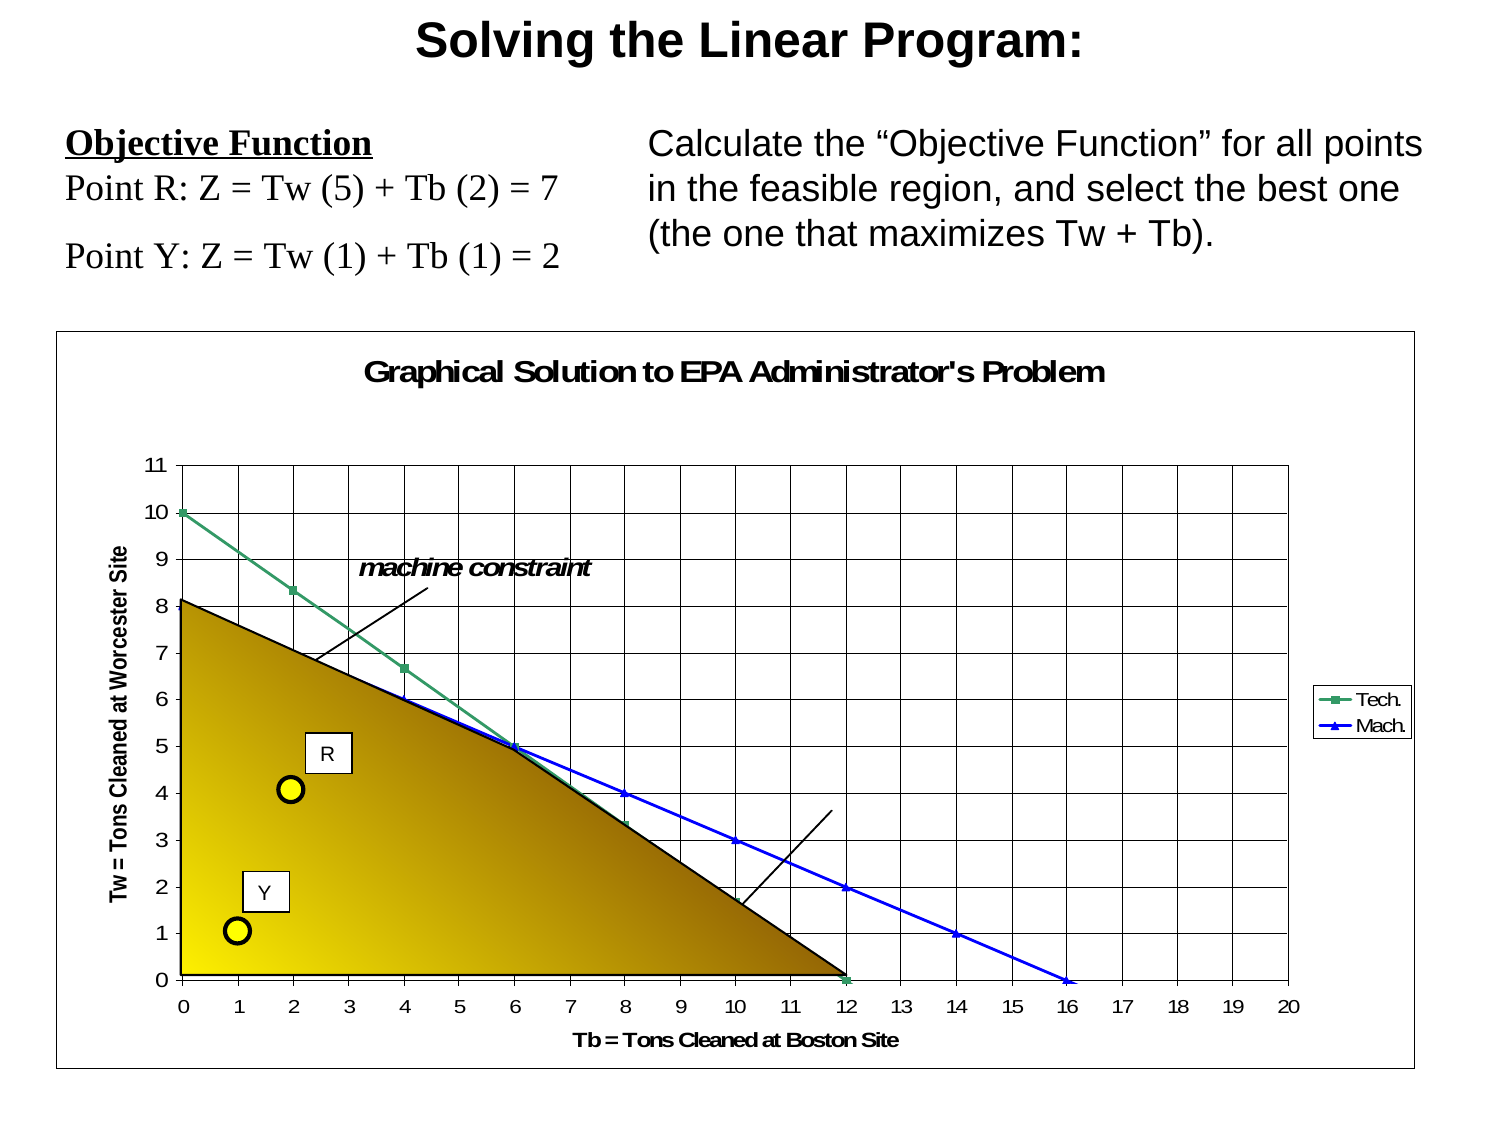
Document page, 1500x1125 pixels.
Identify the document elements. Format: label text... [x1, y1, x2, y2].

text_box R [305, 733, 353, 774]
text_box [180, 599, 847, 976]
chart [49, 324, 1422, 1075]
text_box Objective Function Point R: Z = Tw (5) + Tb (2) = 7 Point Y: Z = Tw (1) + Tb (1) = 2 [50, 109, 801, 353]
text_box Y [242, 871, 290, 913]
text_box Calculate the “Objective Function” for all points in the feasible region, and select the best one (the one that maximizes Tw + Tb). [633, 110, 1464, 262]
text_box Solving the Linear Program: [125, 0, 1376, 76]
